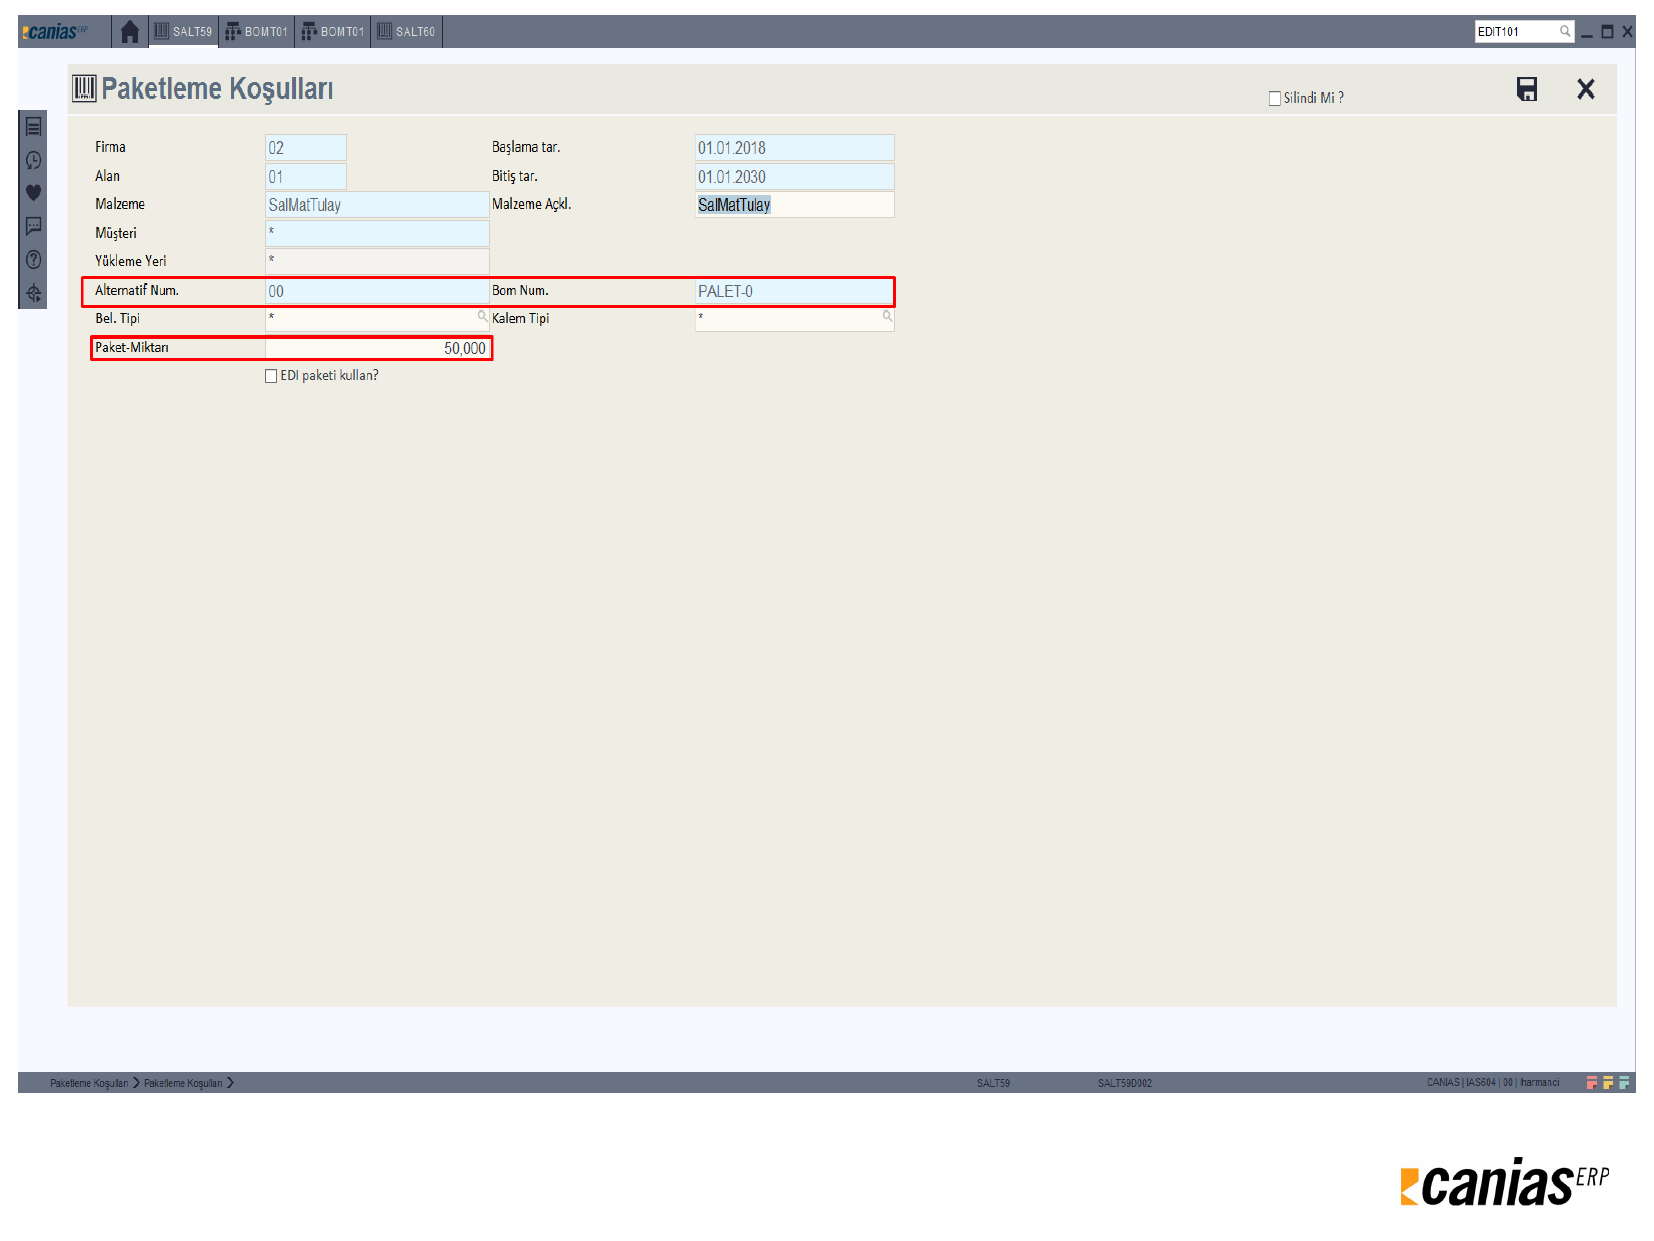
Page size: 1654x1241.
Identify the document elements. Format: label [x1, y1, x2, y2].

picture [1375, 1139, 1635, 1223]
picture [18, 15, 1636, 1093]
